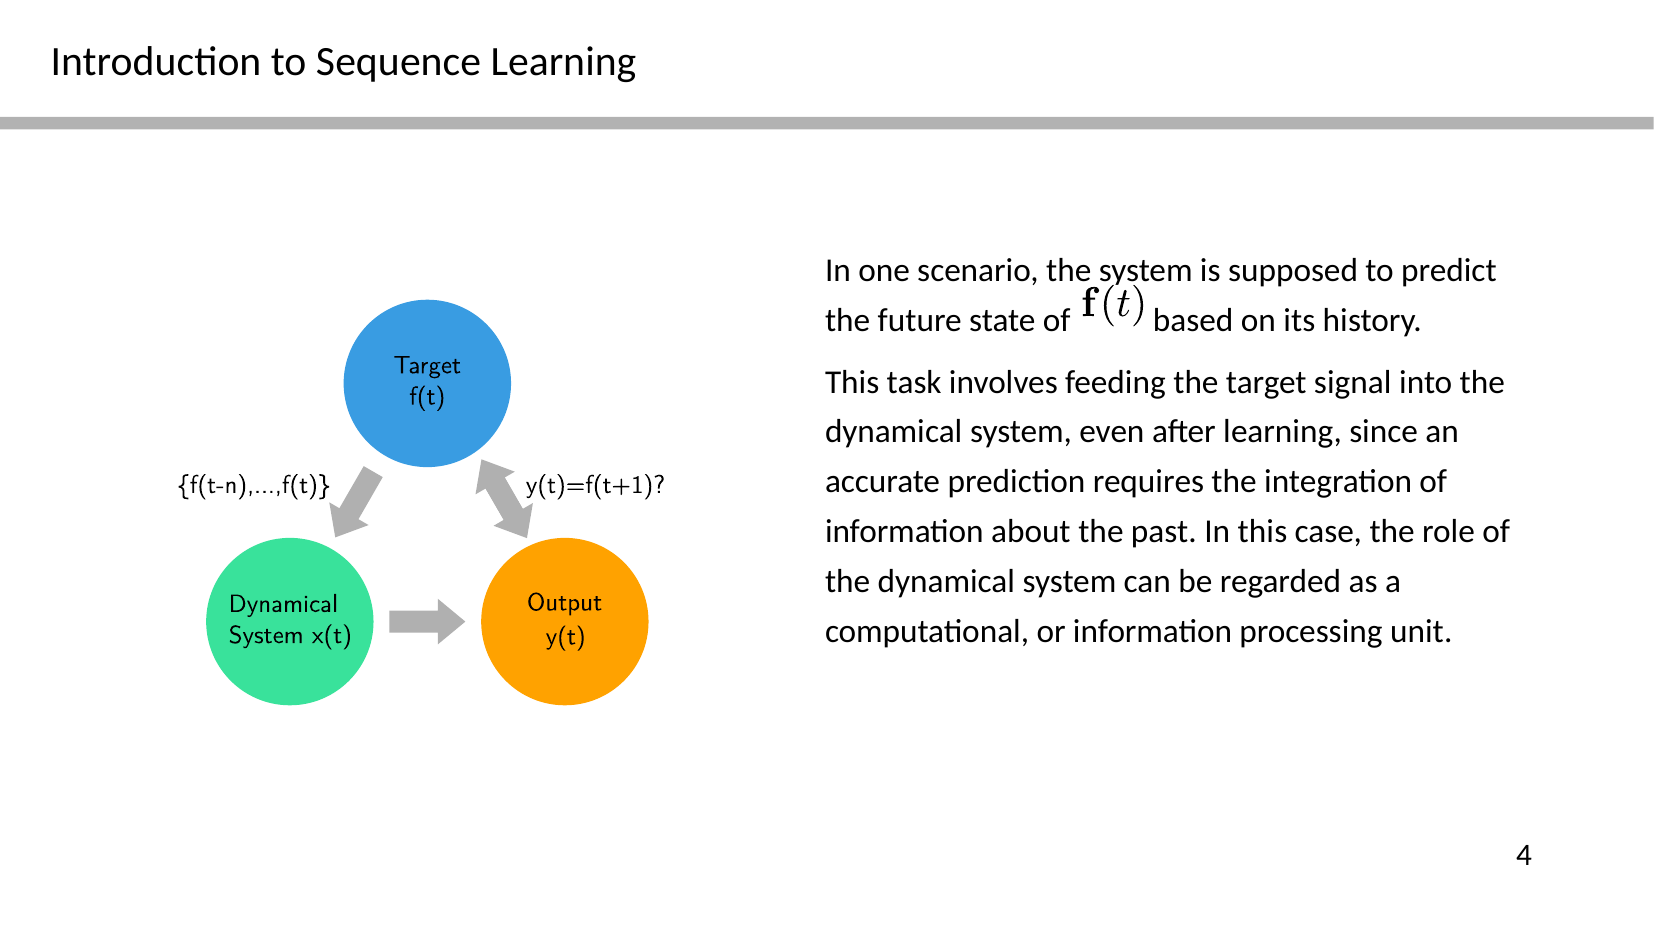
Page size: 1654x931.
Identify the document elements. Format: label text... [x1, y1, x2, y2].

text_box In one scenario, the system is supposed to predict the future state of based on its history. This task involves feeding the target signal into the dynamical system, even after learning, since an accurate prediction requires the integration of information about the past. In this case, the role of the dynamical system can be regarded as a computational, or information processing unit. [825, 240, 1530, 781]
text_box <number> [1501, 834, 1654, 905]
text_box [1080, 284, 1148, 327]
text_box Introduction to Sequence Learning [35, 37, 1206, 94]
picture [178, 299, 664, 706]
